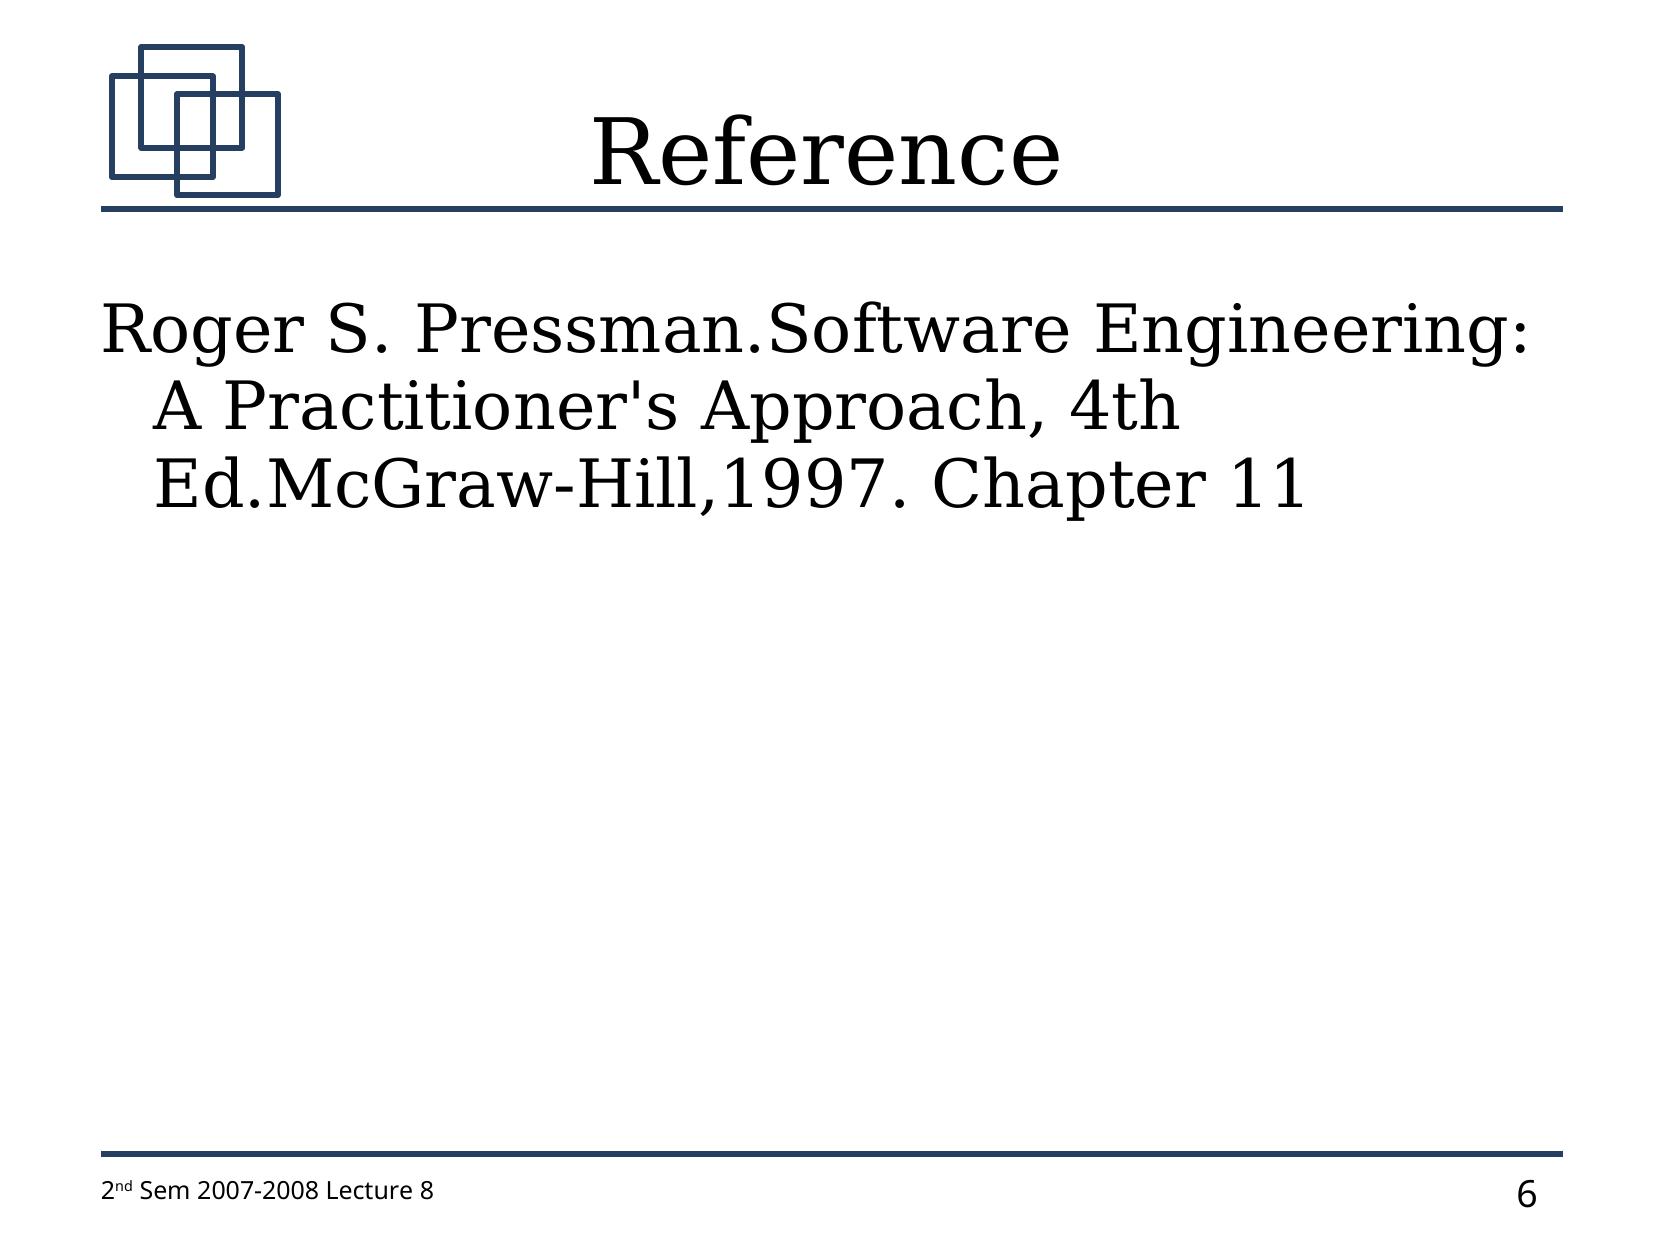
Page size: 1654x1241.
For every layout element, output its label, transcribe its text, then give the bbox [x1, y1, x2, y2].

list Roger S. Pressman.Software Engineering: A Practitioner's Approach, 4th Ed.McGraw-Hill,1997. Chapter 11 [82, 290, 1571, 1109]
title Reference [82, 49, 1571, 257]
